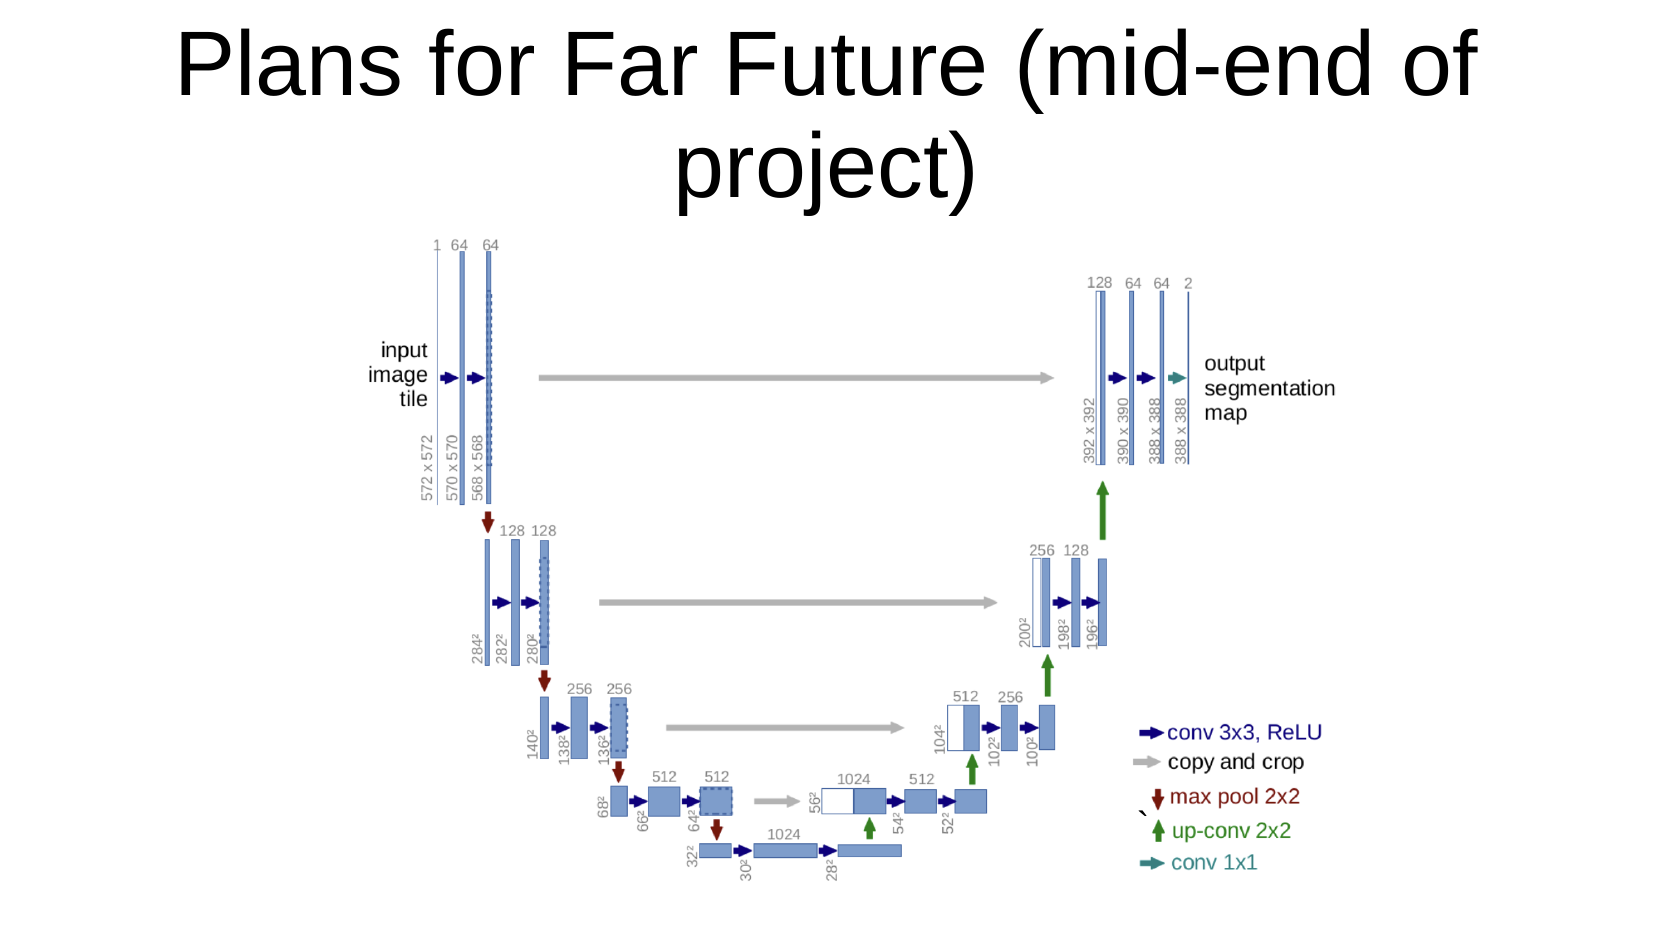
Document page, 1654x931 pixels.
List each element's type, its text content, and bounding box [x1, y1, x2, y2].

title Plans for Far Future (mid-end of project) [82, 12, 1571, 218]
text_box ` [1122, 797, 1165, 855]
picture [337, 217, 1359, 898]
